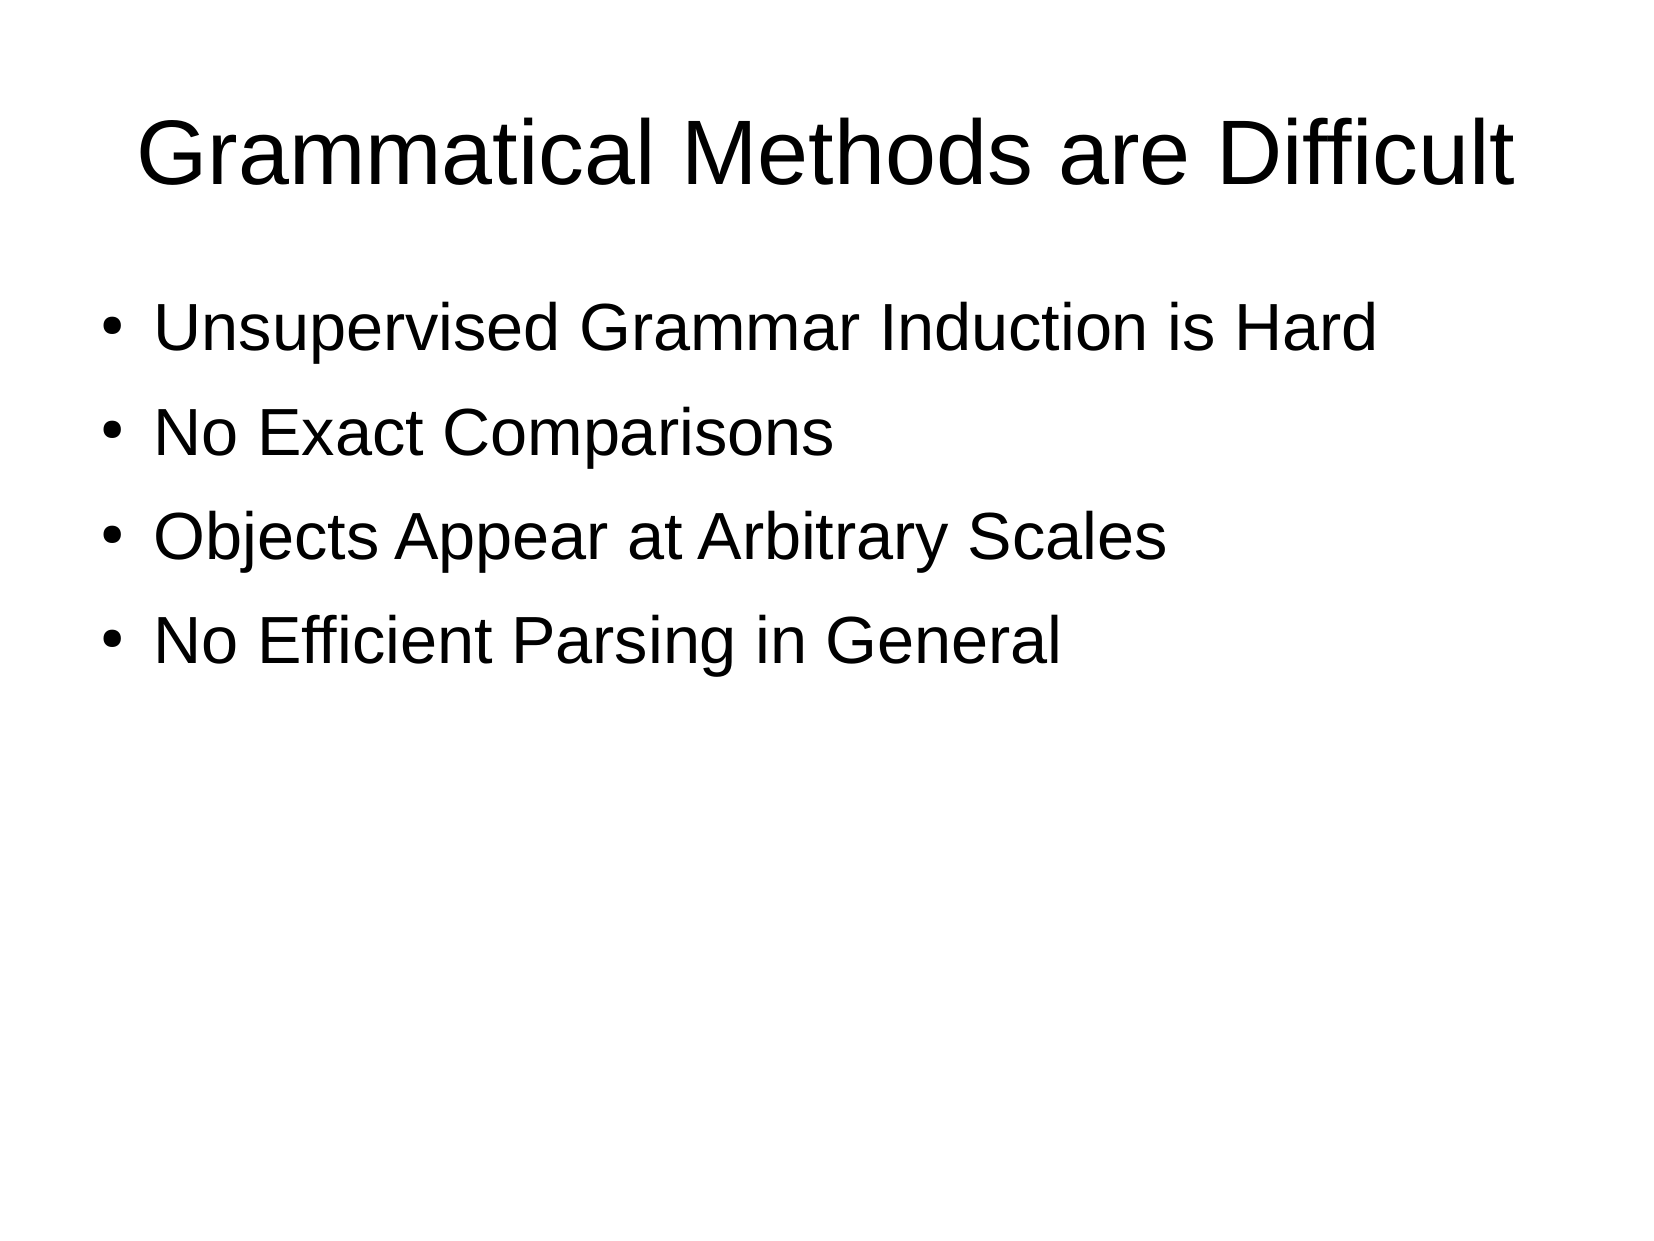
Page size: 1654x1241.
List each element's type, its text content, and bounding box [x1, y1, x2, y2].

list Unsupervised Grammar Induction is Hard No Exact Comparisons Objects Appear at Arbitrary Scales No Efficient Parsing in General [82, 290, 1571, 1109]
title Grammatical Methods are Difficult [82, 56, 1571, 250]
